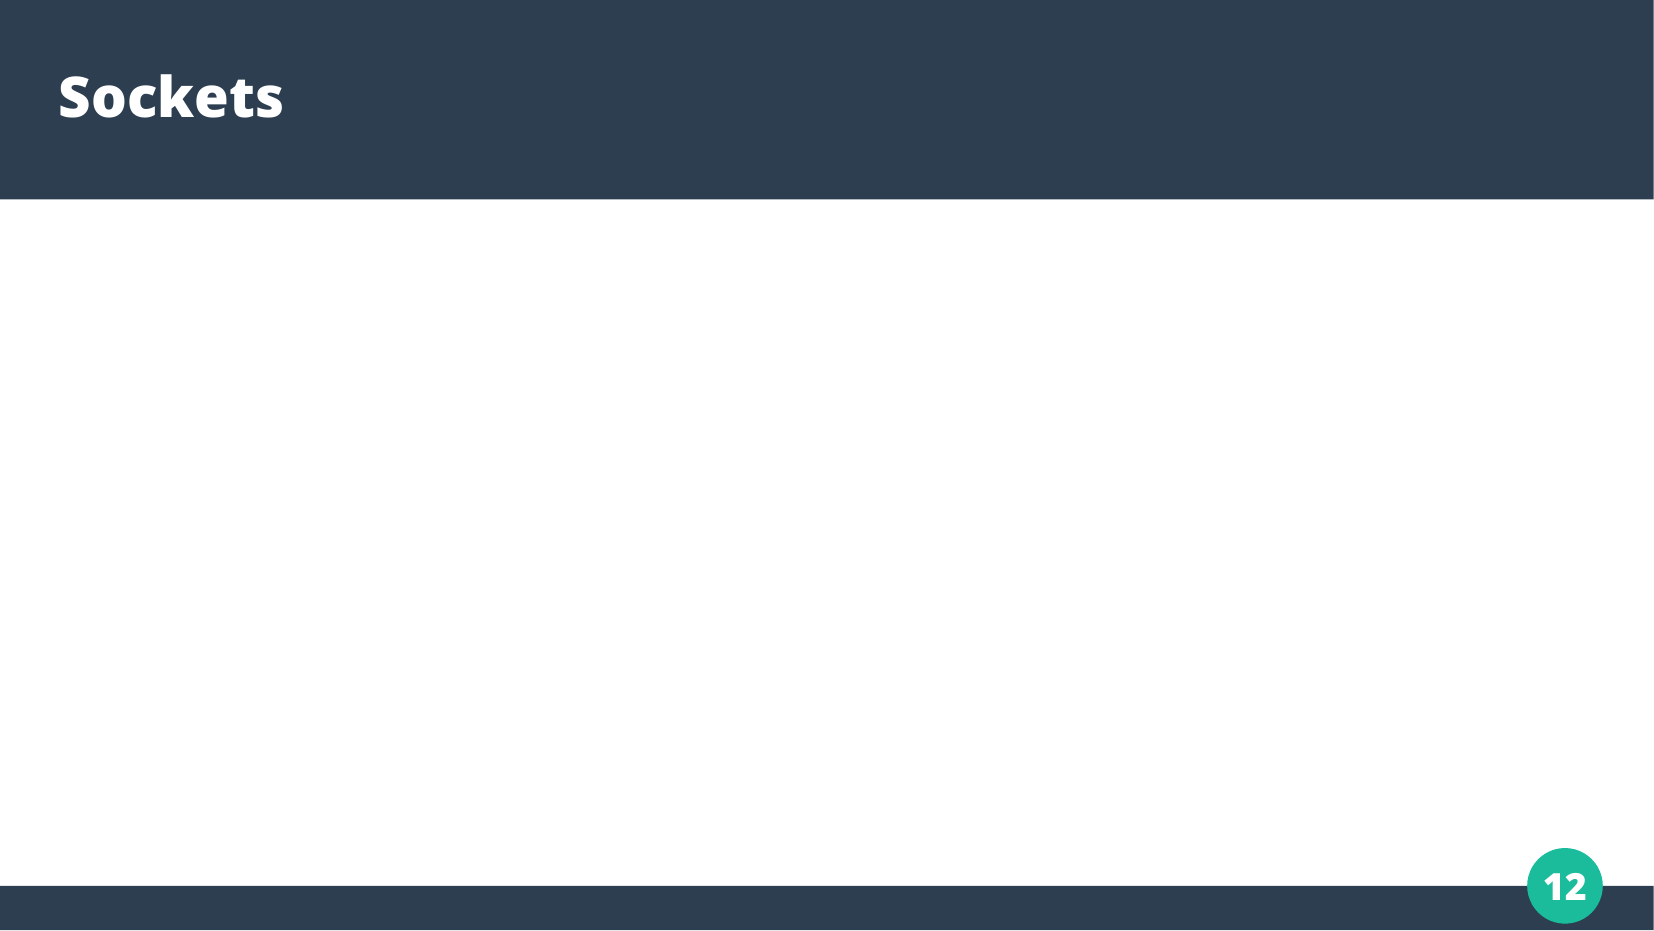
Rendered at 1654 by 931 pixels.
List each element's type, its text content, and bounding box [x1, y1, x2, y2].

title Sockets [59, 37, 1595, 155]
